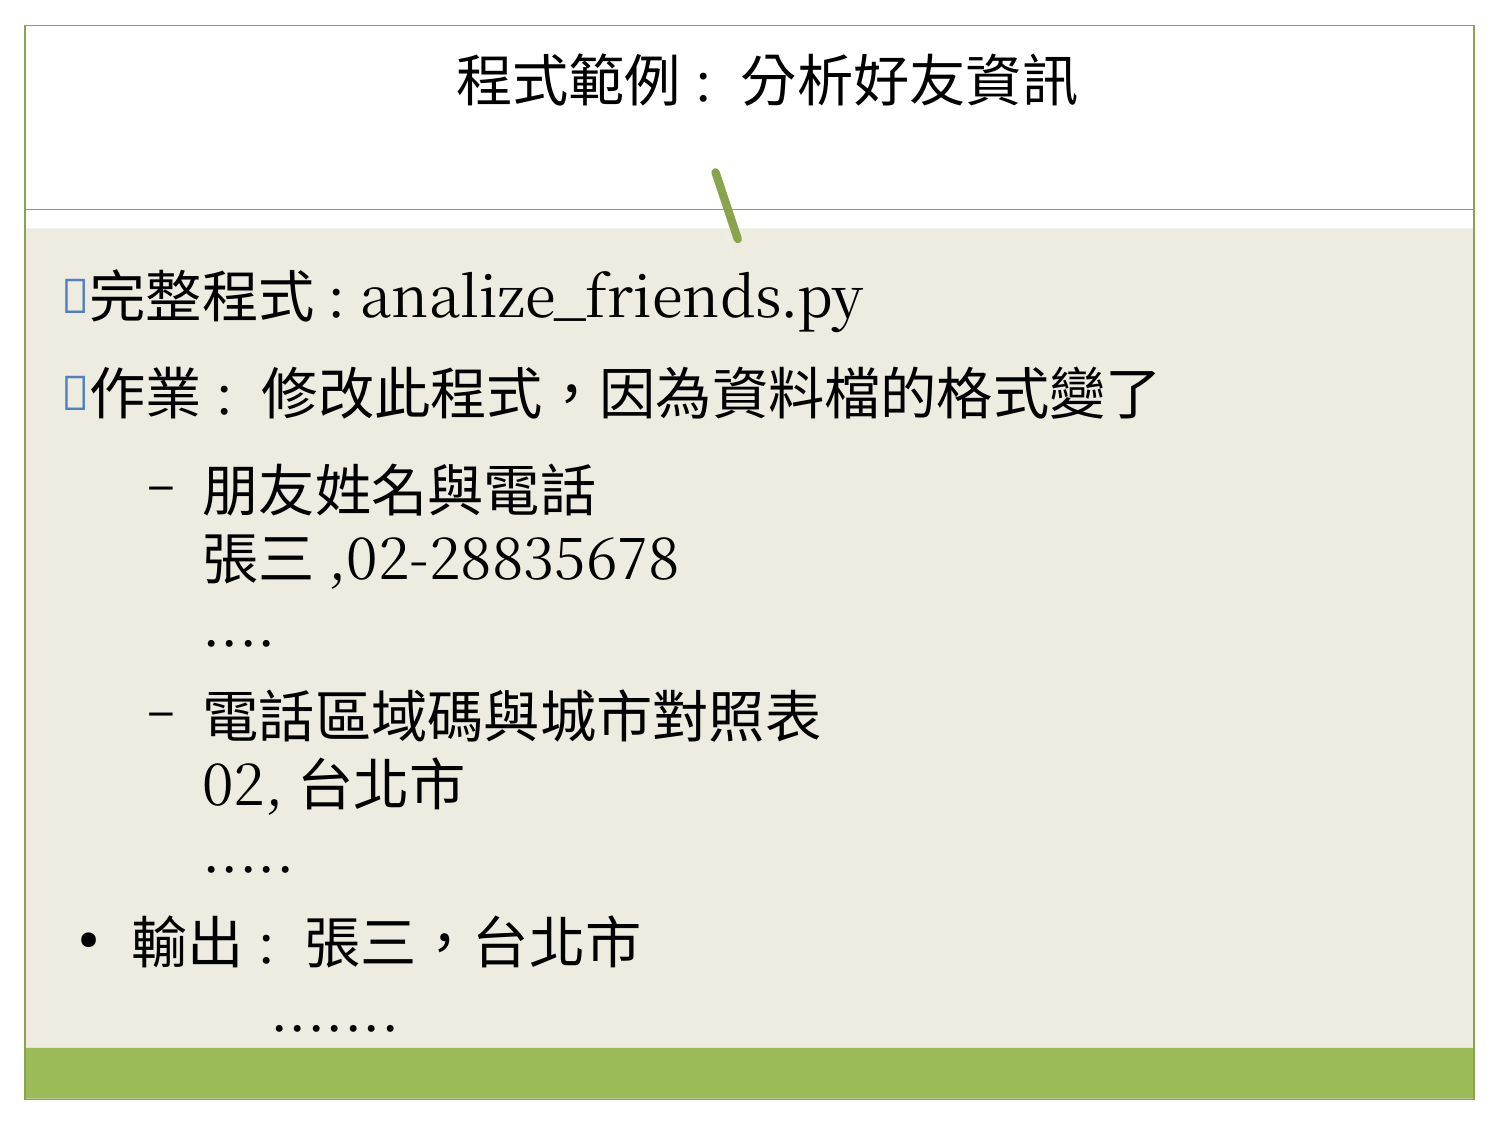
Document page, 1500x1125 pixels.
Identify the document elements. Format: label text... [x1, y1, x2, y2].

list 完整程式: analize_friends.py 作業: 修改此程式，因為資料檔的格式變了 朋友姓名與電話 張三,02-28835678 .... 電話區域碼與城市對照表 02,台北市 ..... 輸出: 張三，台北市 ....... [46, 254, 1441, 1004]
title 程式範例: 分析好友資訊 [49, 37, 1450, 162]
